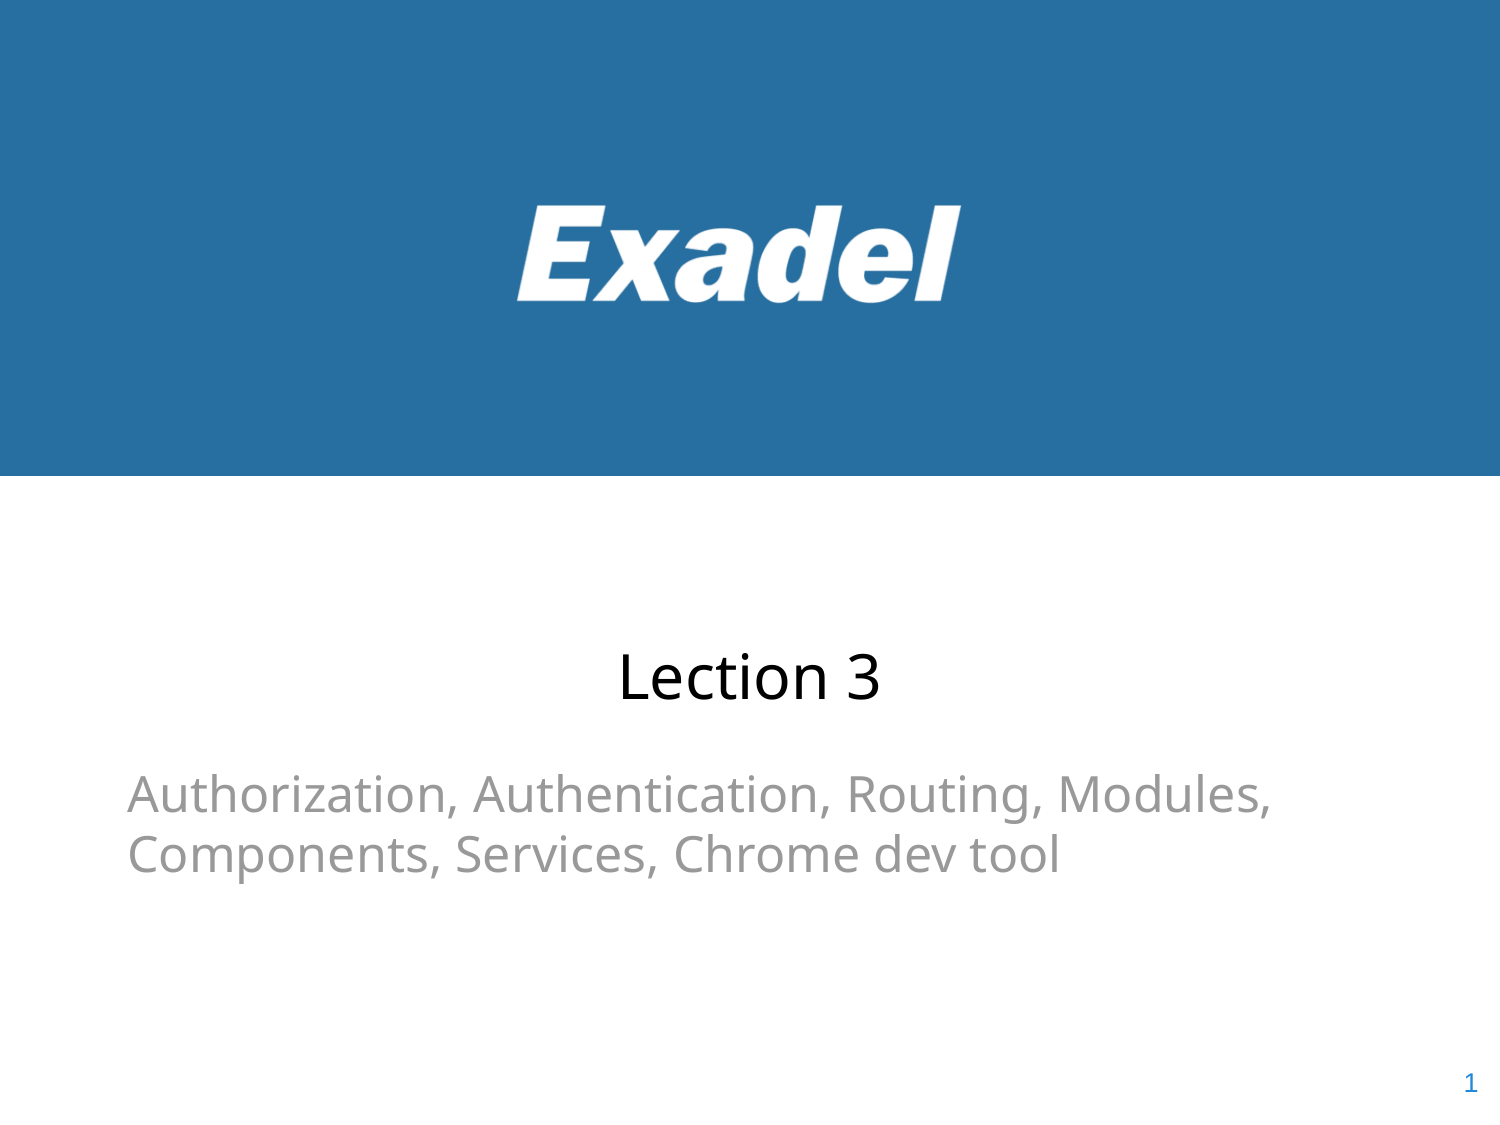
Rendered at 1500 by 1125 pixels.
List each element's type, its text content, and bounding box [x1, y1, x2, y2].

picture [364, 136, 1136, 371]
subtitle Authorization, Authentication, Routing, Modules, Components, Services, Chrome dev tool [112, 747, 1388, 917]
title Lection 3 [112, 612, 1388, 728]
slide_number <number> [1403, 1038, 1494, 1125]
